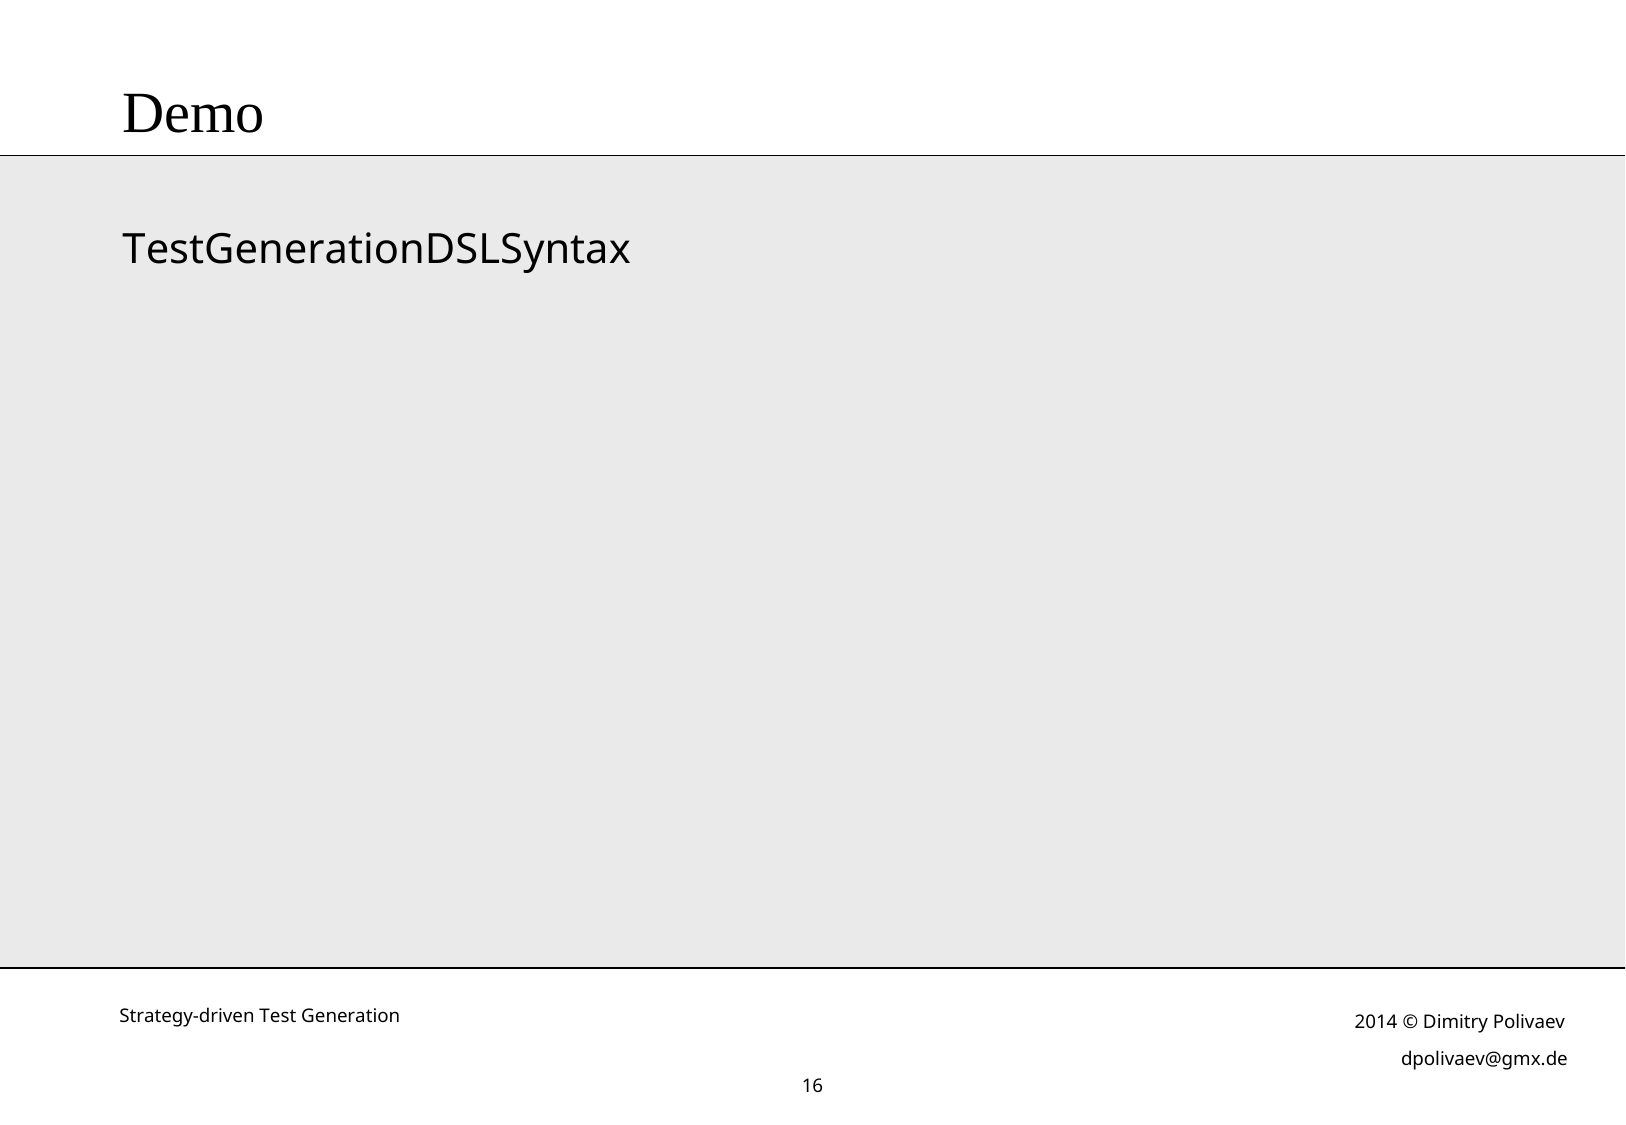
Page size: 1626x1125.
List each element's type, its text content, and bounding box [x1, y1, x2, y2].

list TestGenerationDSLSyntax [122, 222, 1501, 875]
title Demo [122, 70, 1501, 145]
